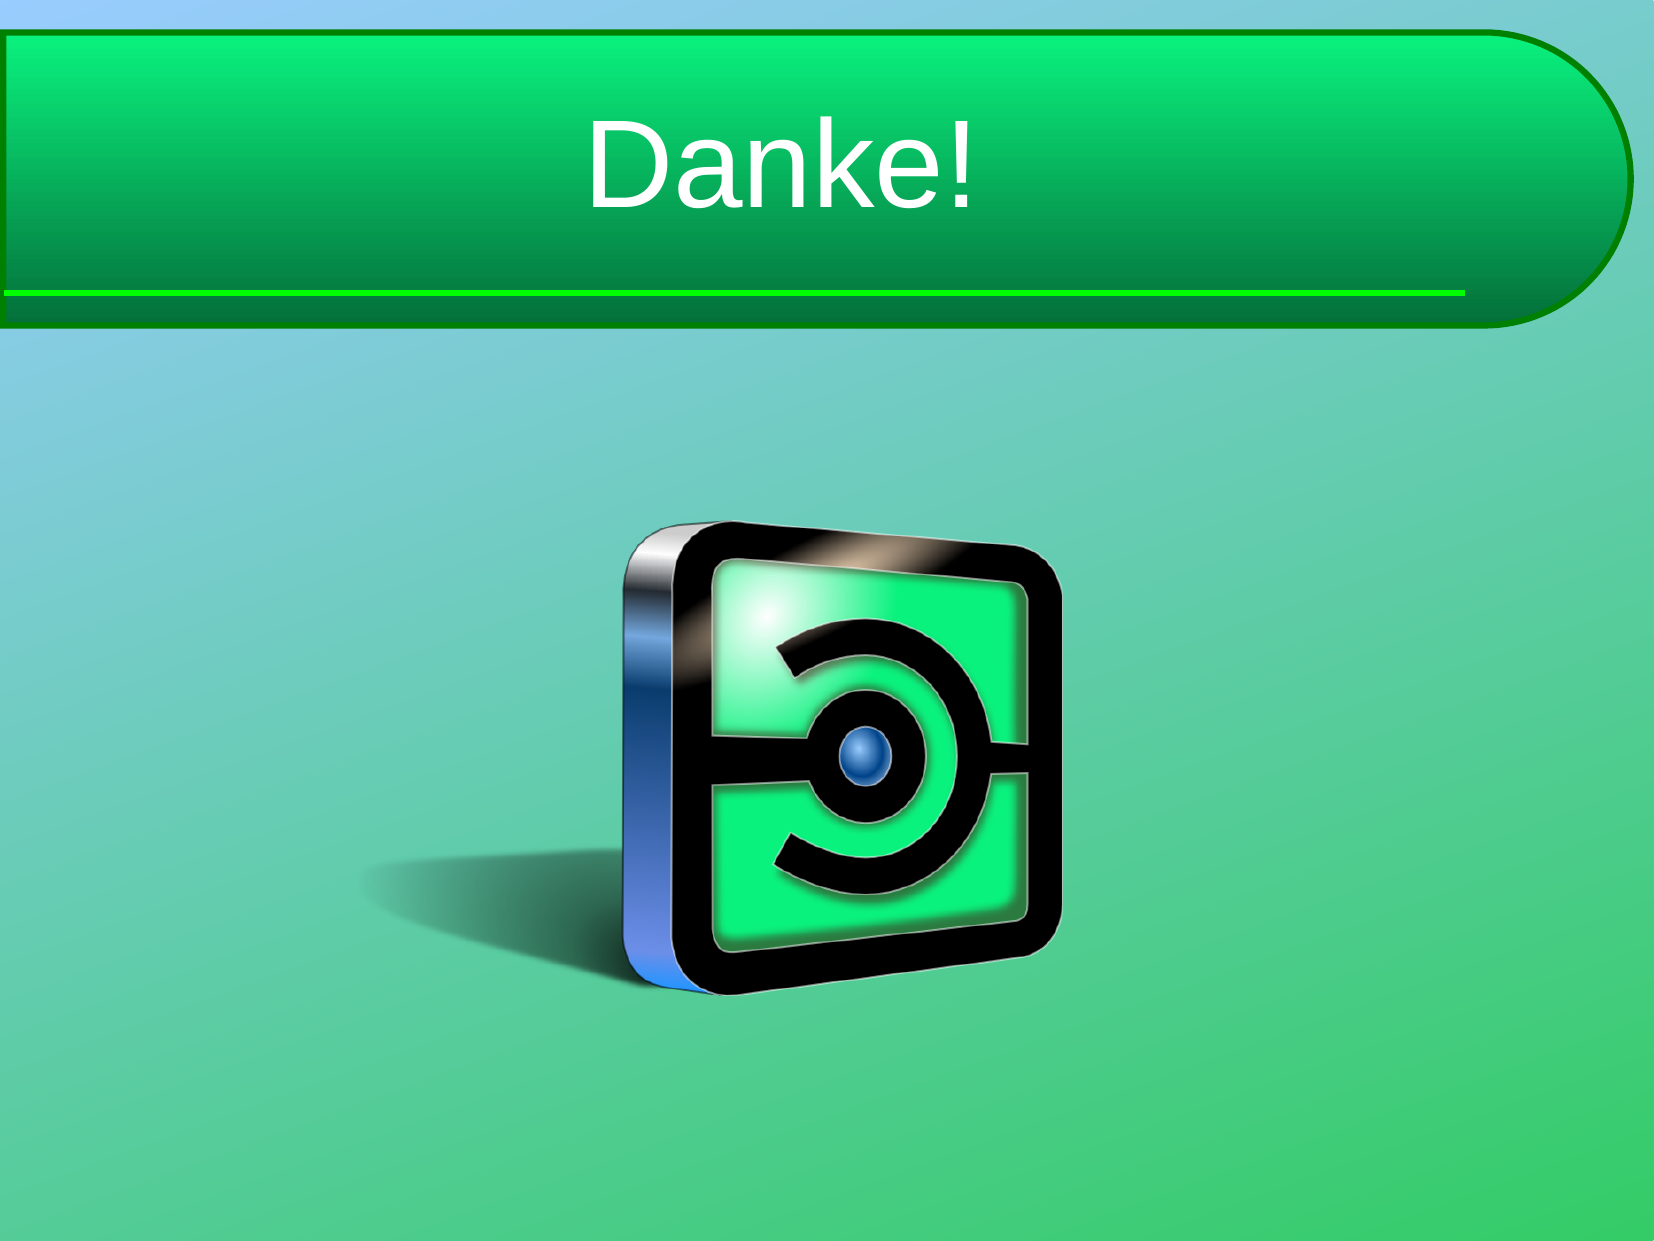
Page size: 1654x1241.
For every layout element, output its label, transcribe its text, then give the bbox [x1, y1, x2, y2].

picture [357, 520, 1063, 996]
subtitle Danke! [97, 32, 1465, 296]
